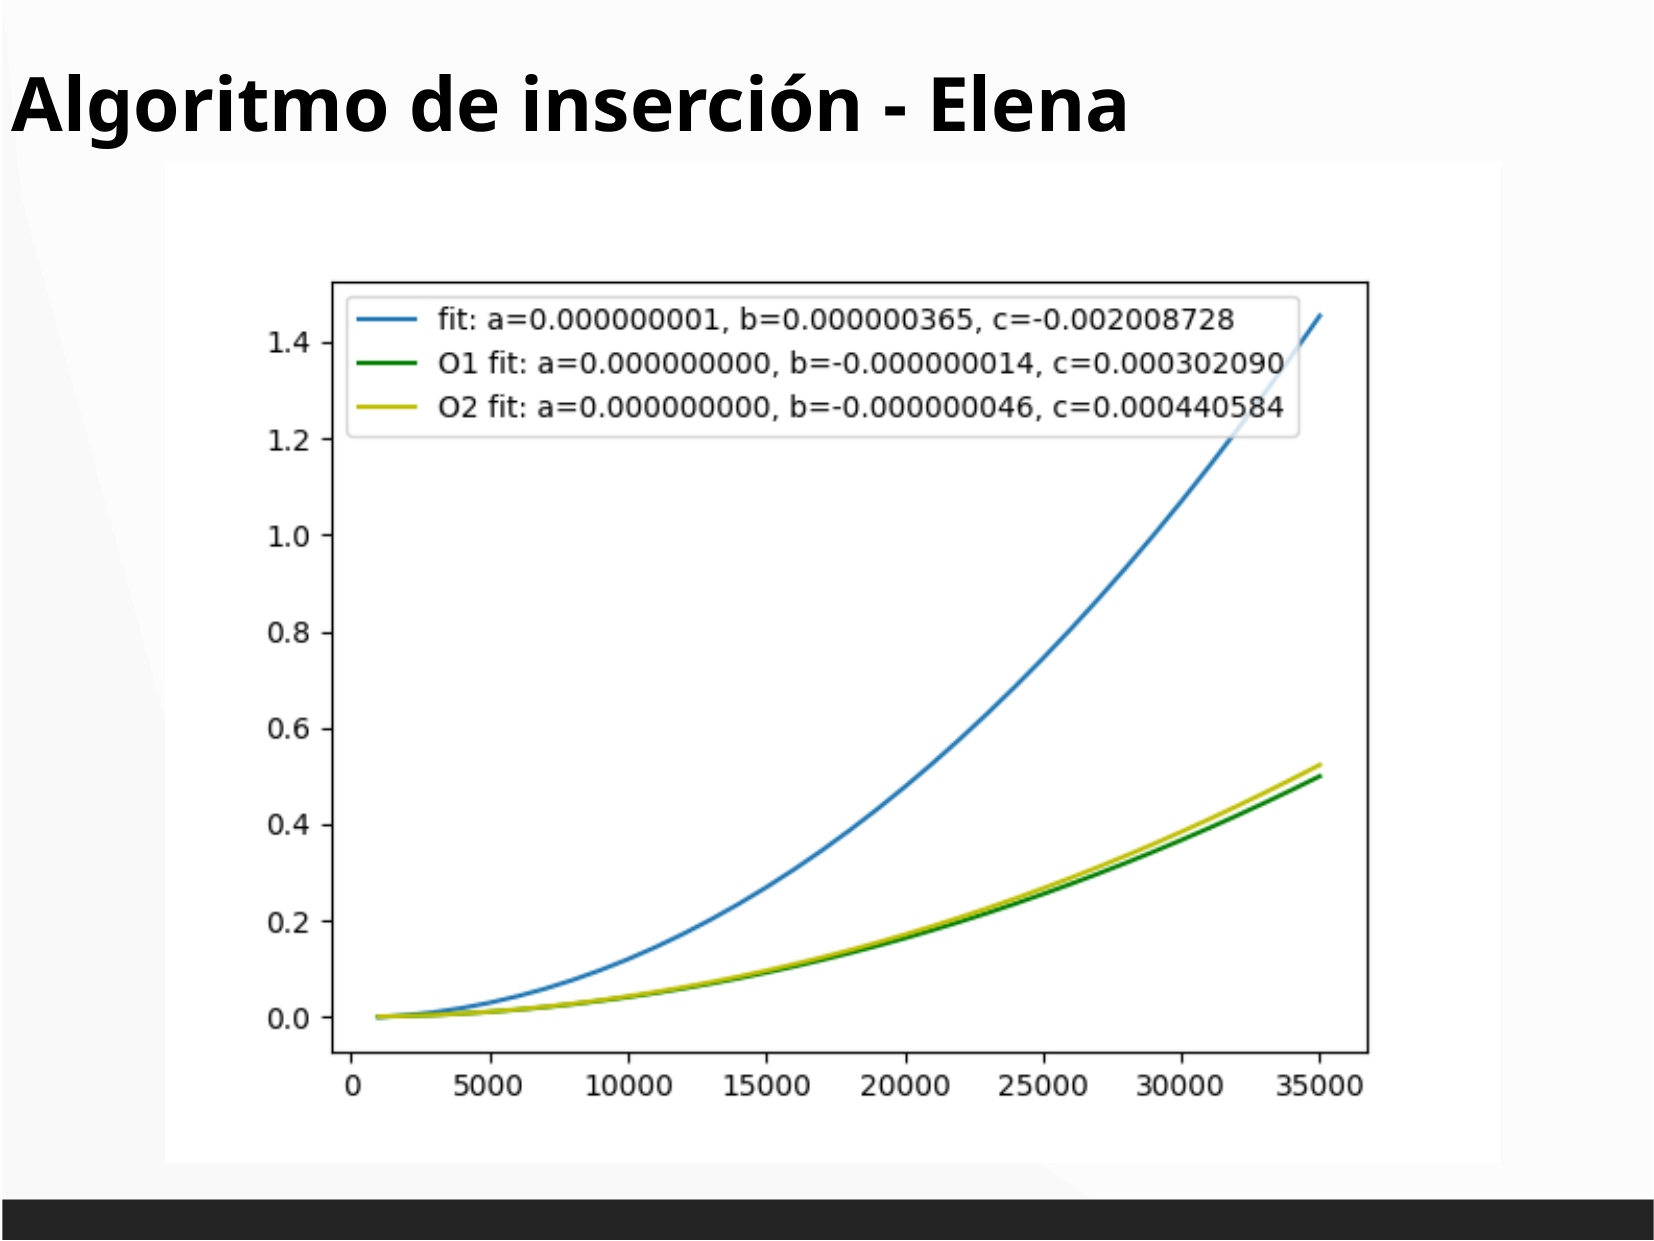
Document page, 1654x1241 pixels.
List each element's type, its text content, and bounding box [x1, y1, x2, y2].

picture [2, 0, 1654, 1241]
title Algoritmo de inserción - Elena [11, 17, 1501, 188]
